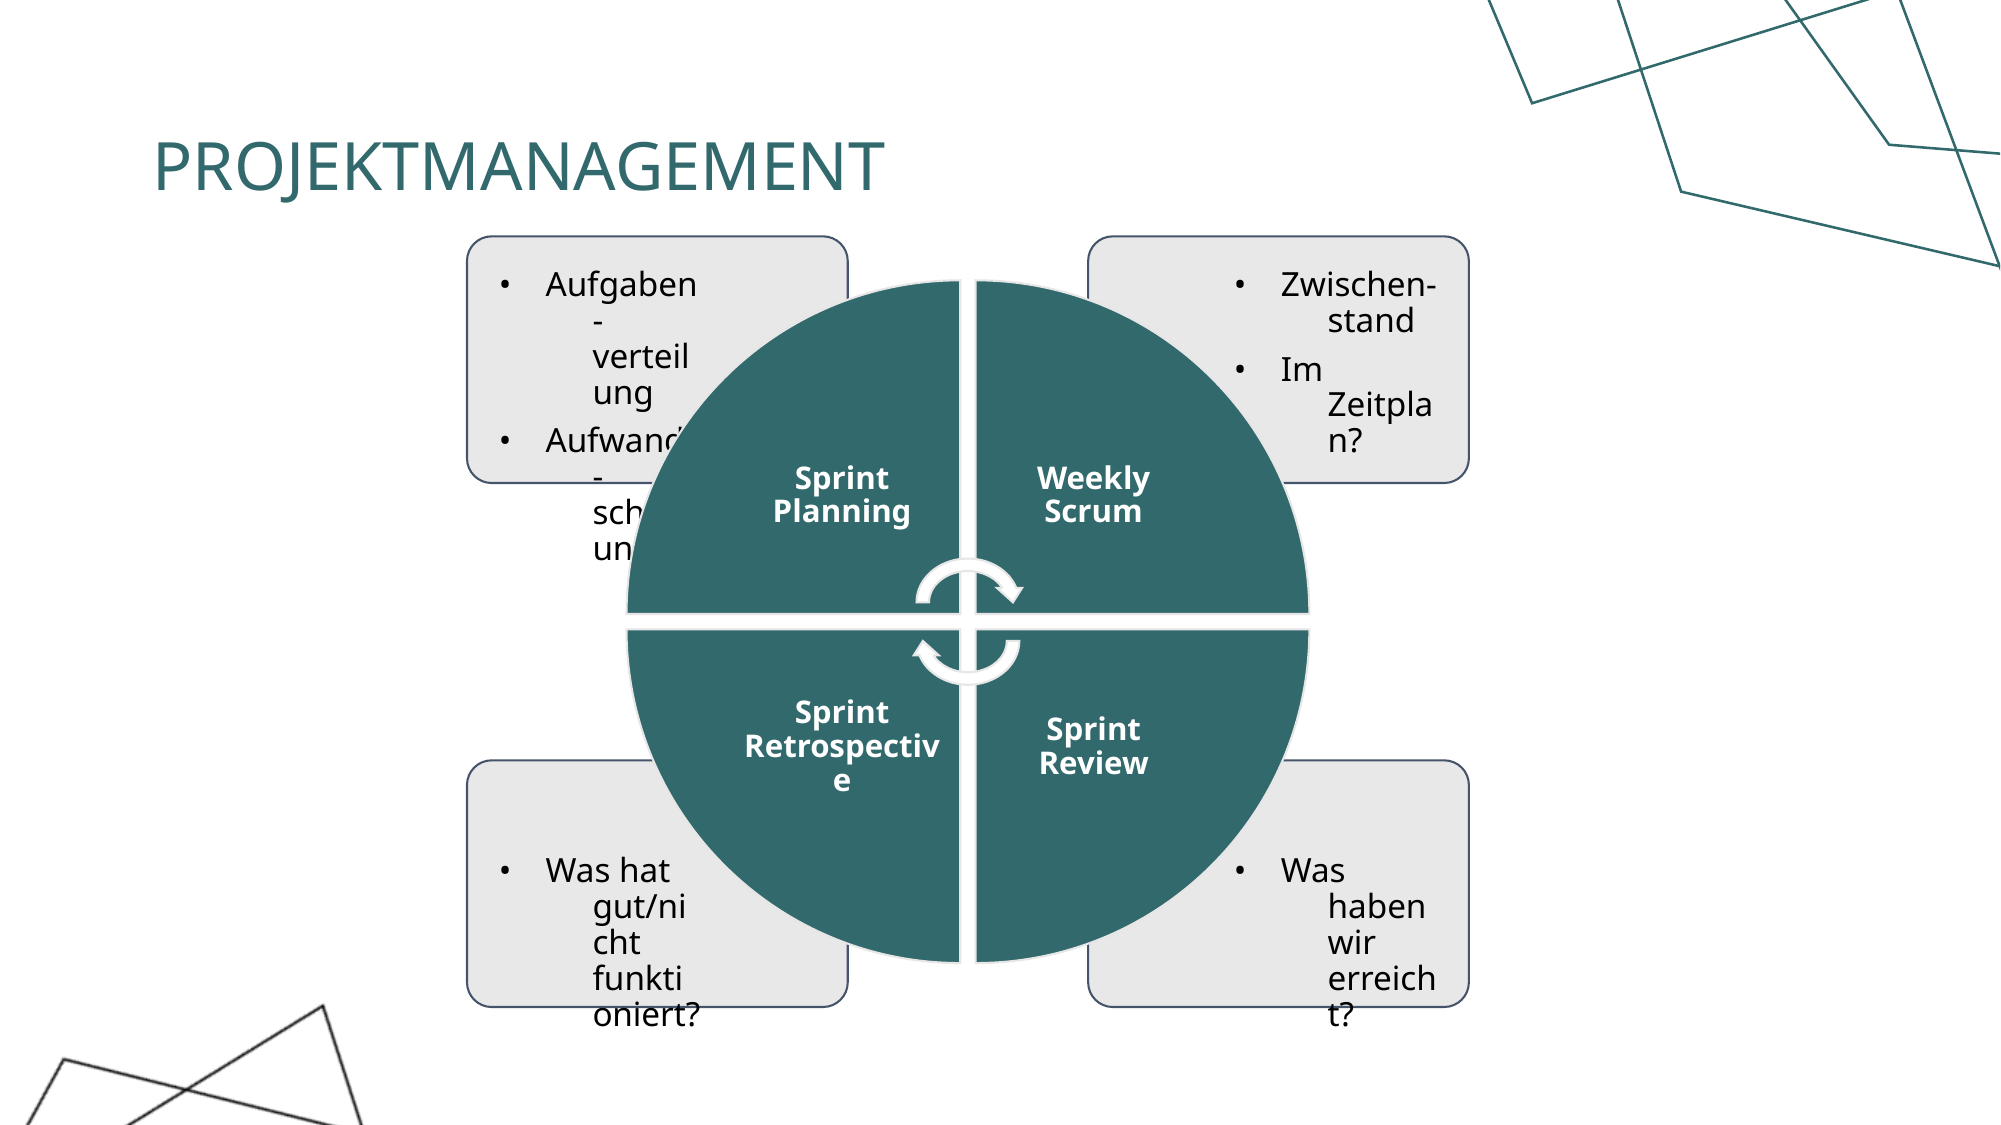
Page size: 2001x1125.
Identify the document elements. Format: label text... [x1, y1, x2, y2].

text_box [916, 558, 1023, 603]
text_box Was haben wir erreicht? [1088, 760, 1469, 1008]
text_box Weekly Scrum [975, 280, 1310, 614]
text_box Zwischen-stand Im Zeitplan? [1088, 236, 1469, 484]
text_box Sprint Planning [626, 280, 961, 614]
text_box Sprint Review [975, 629, 1310, 964]
text_box Was hat gut/nicht funktioniert? [467, 760, 848, 1008]
text_box [913, 640, 1020, 685]
text_box Aufgaben-verteilung Aufwands-schätzung [467, 236, 848, 484]
text_box Sprint Retrospective [626, 629, 961, 964]
title Projektmanagement [137, 59, 1863, 278]
